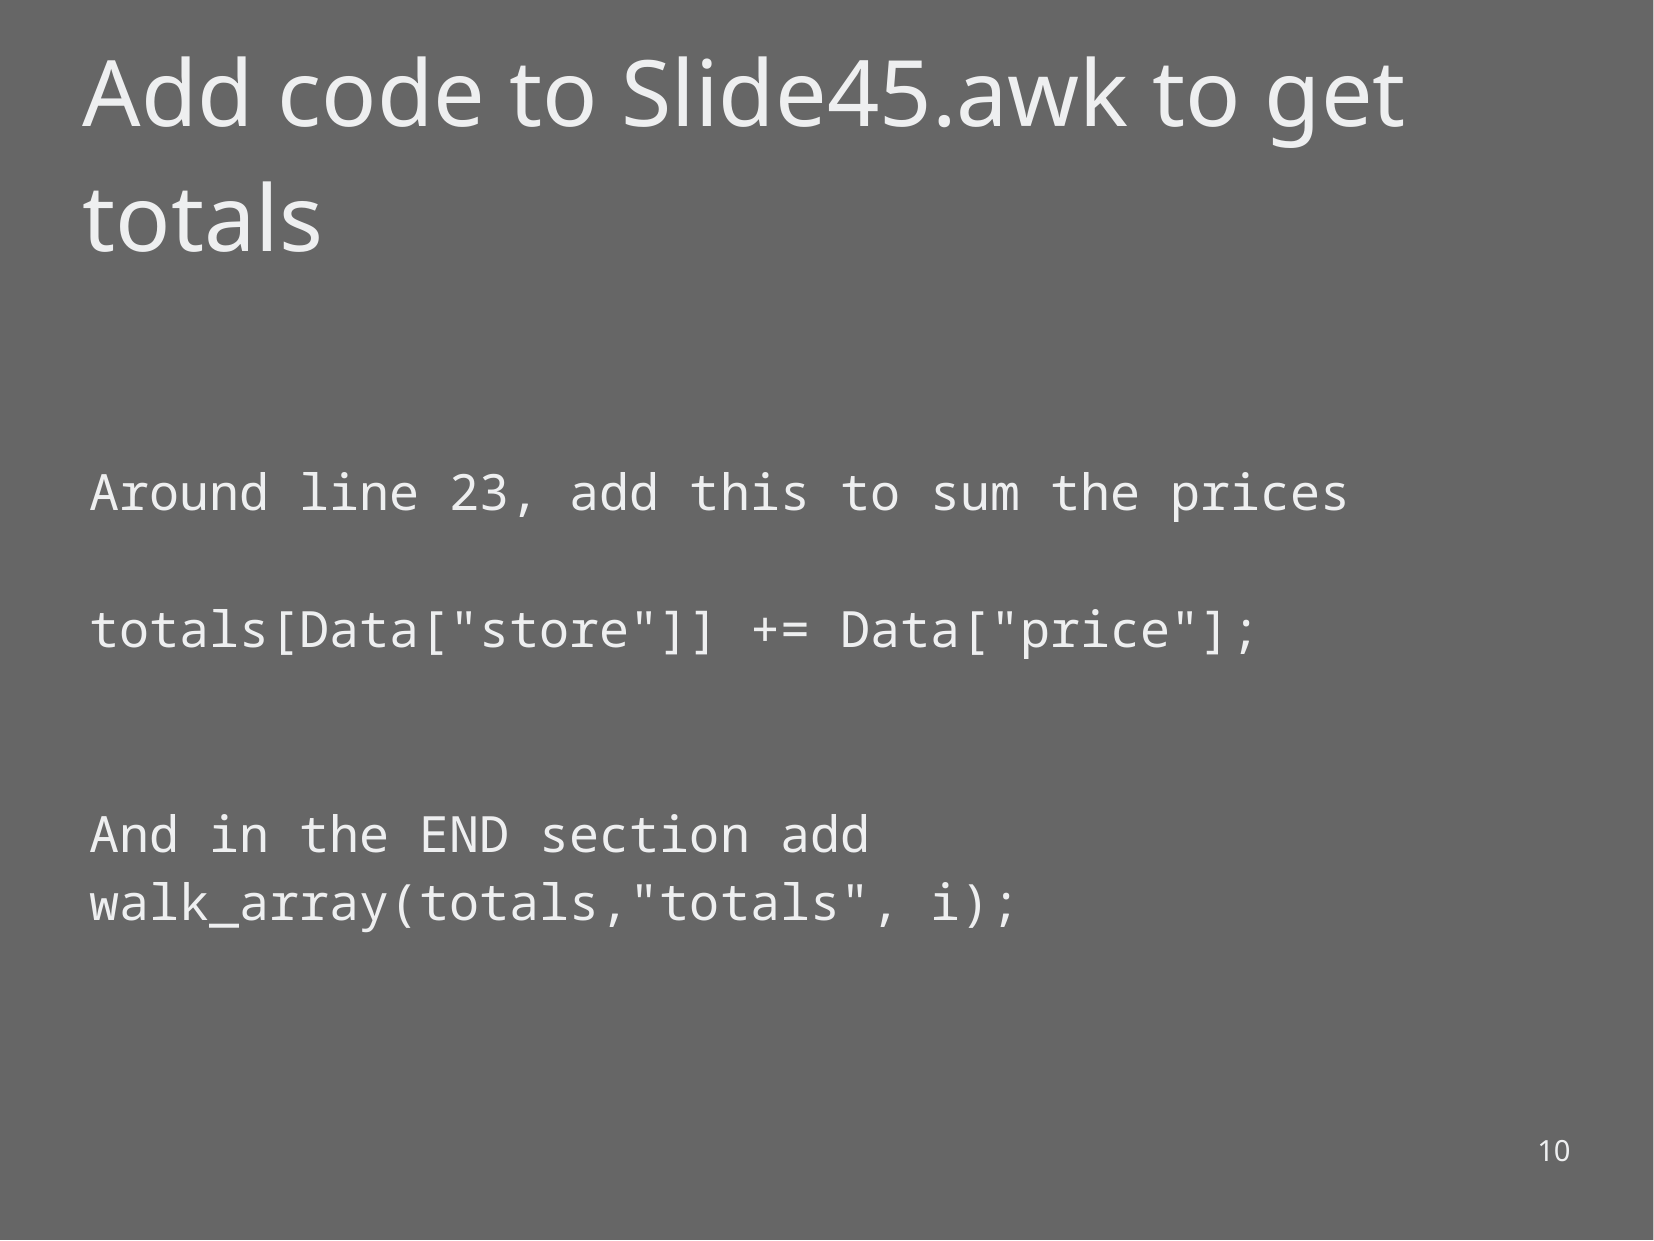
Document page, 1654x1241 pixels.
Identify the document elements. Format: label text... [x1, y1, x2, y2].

title Add code to Slide45.awk to get totals [82, 45, 1571, 261]
text_box Around line 23, add this to sum the prices totals[Data["store"]] += Data["price"]; And in the END section add walk_array(totals,"totals", i); [75, 450, 1426, 903]
